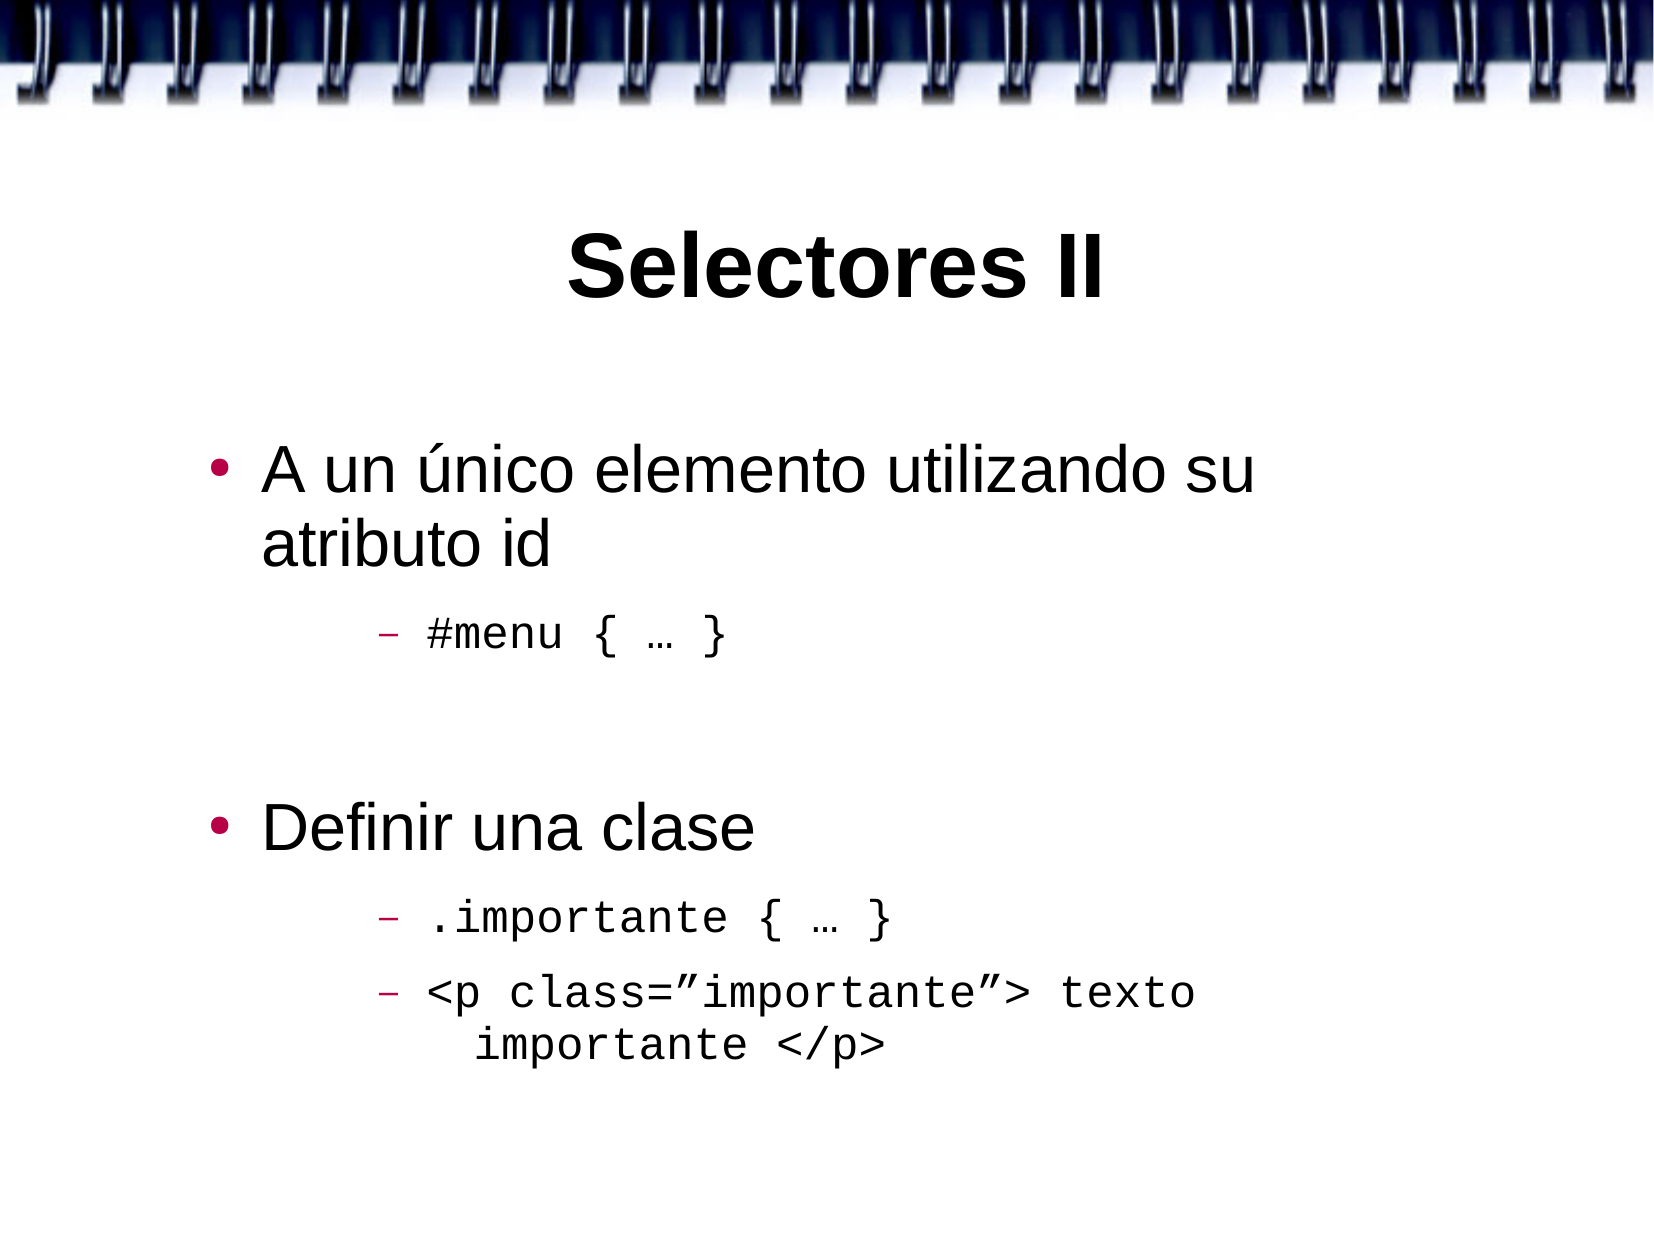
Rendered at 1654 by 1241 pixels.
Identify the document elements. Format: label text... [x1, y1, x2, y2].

title Selectores II [139, 169, 1535, 362]
list A un único elemento utilizando su atributo id #menu { … } Definir una clase .importante { … } <p class=”importante”> texto importante </p> [190, 431, 1472, 1062]
picture [0, 0, 1654, 121]
